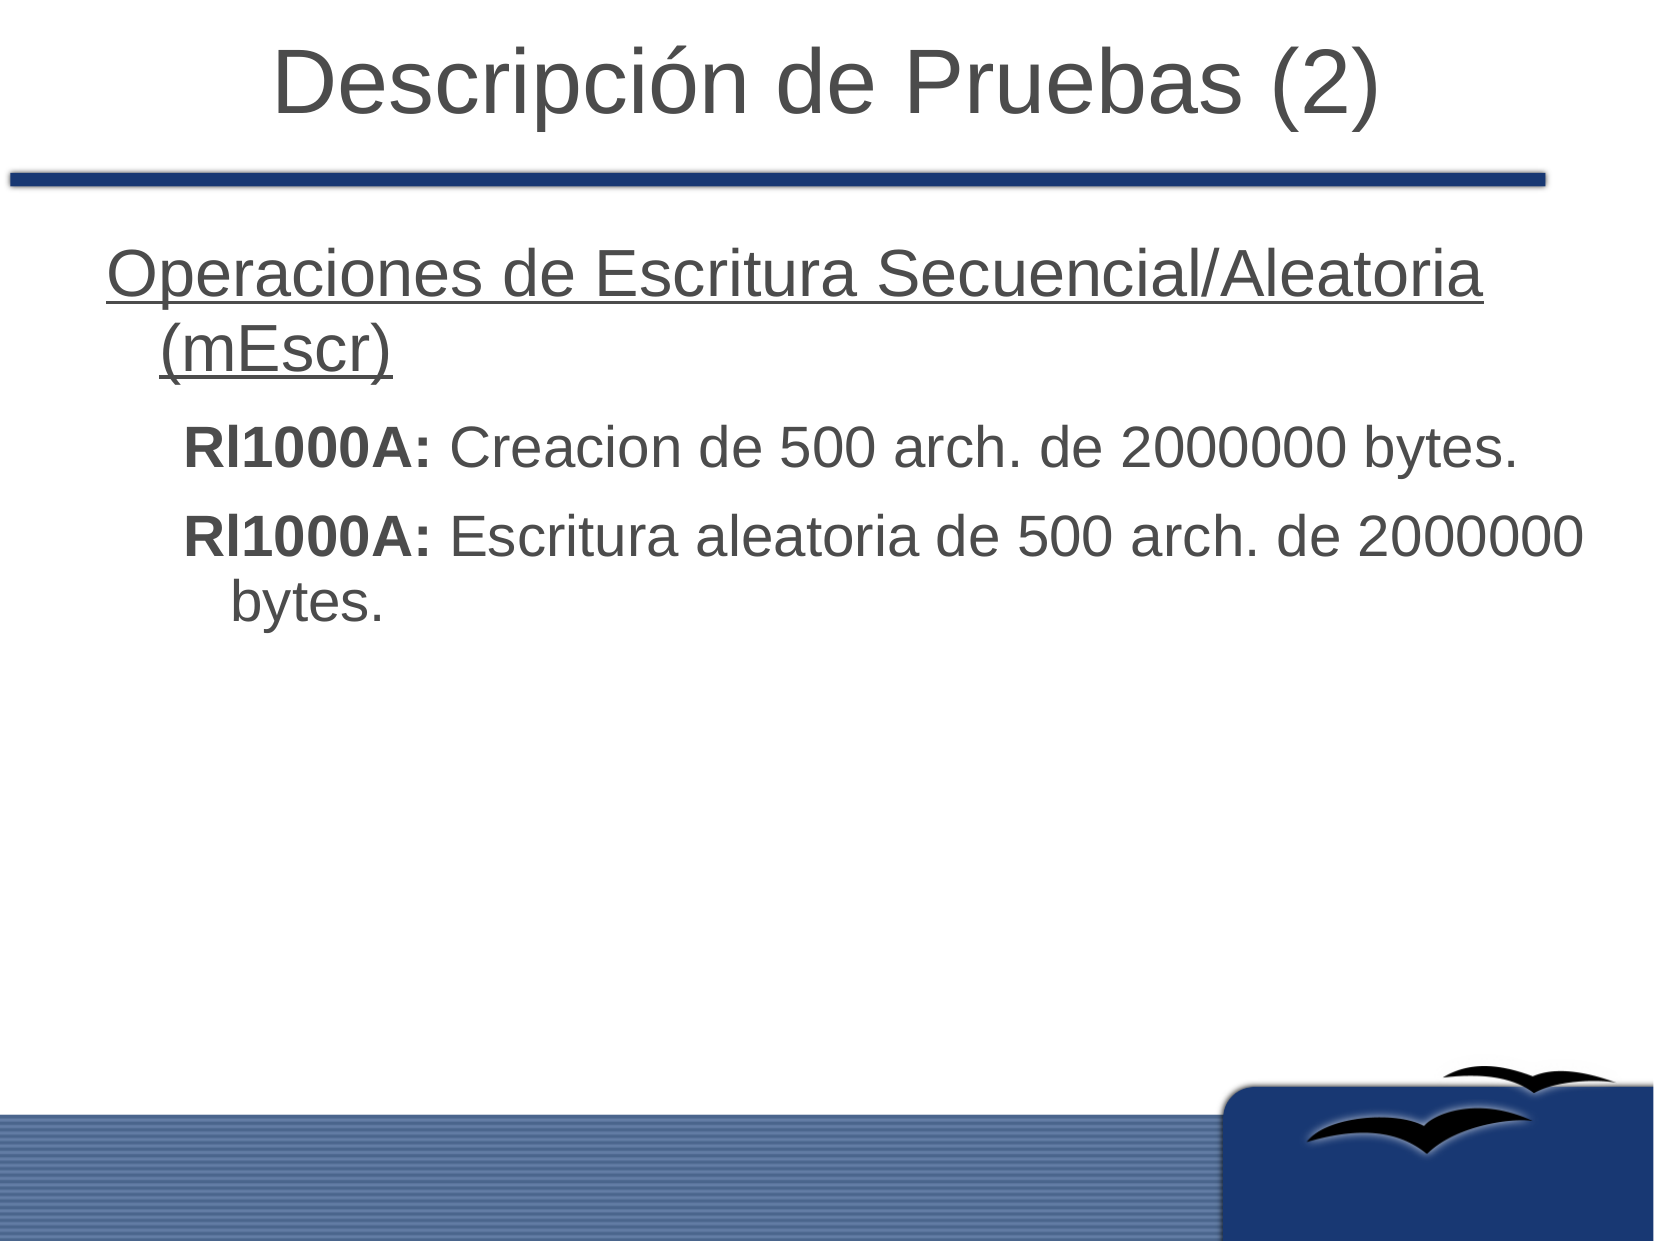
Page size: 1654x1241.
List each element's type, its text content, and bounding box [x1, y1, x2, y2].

list Operaciones de Escritura Secuencial/Aleatoria (mEscr) Rl1000A: Creacion de 500 arch. de 2000000 bytes. Rl1000A: Escritura aleatoria de 500 arch. de 2000000 bytes. [88, 236, 1592, 1019]
picture [0, 0, 1654, 1241]
title Descripción de Pruebas (2) [121, 0, 1534, 164]
